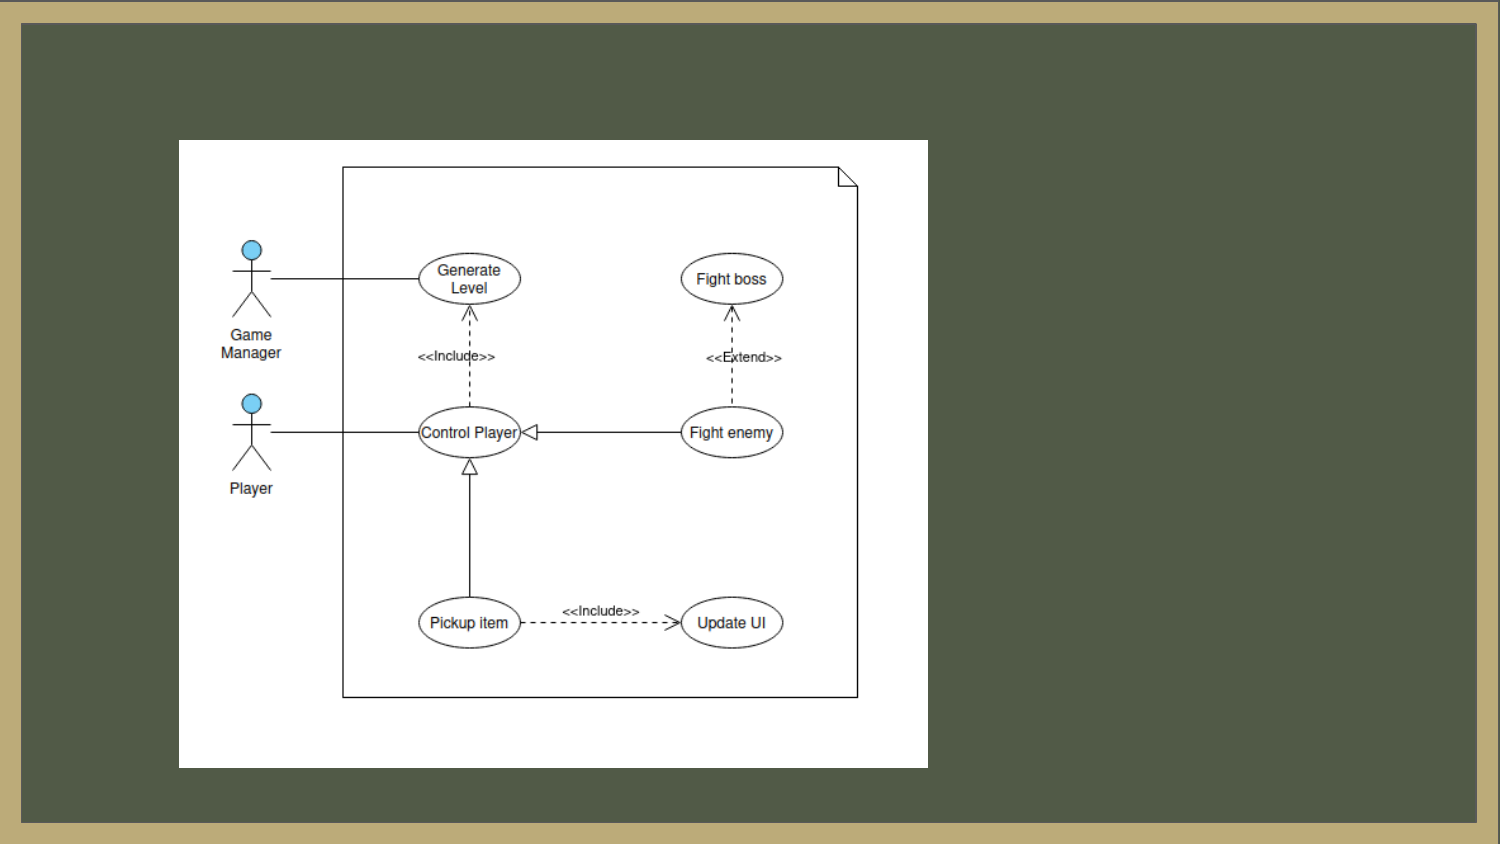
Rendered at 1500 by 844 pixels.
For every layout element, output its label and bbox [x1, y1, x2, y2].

picture [179, 140, 928, 768]
